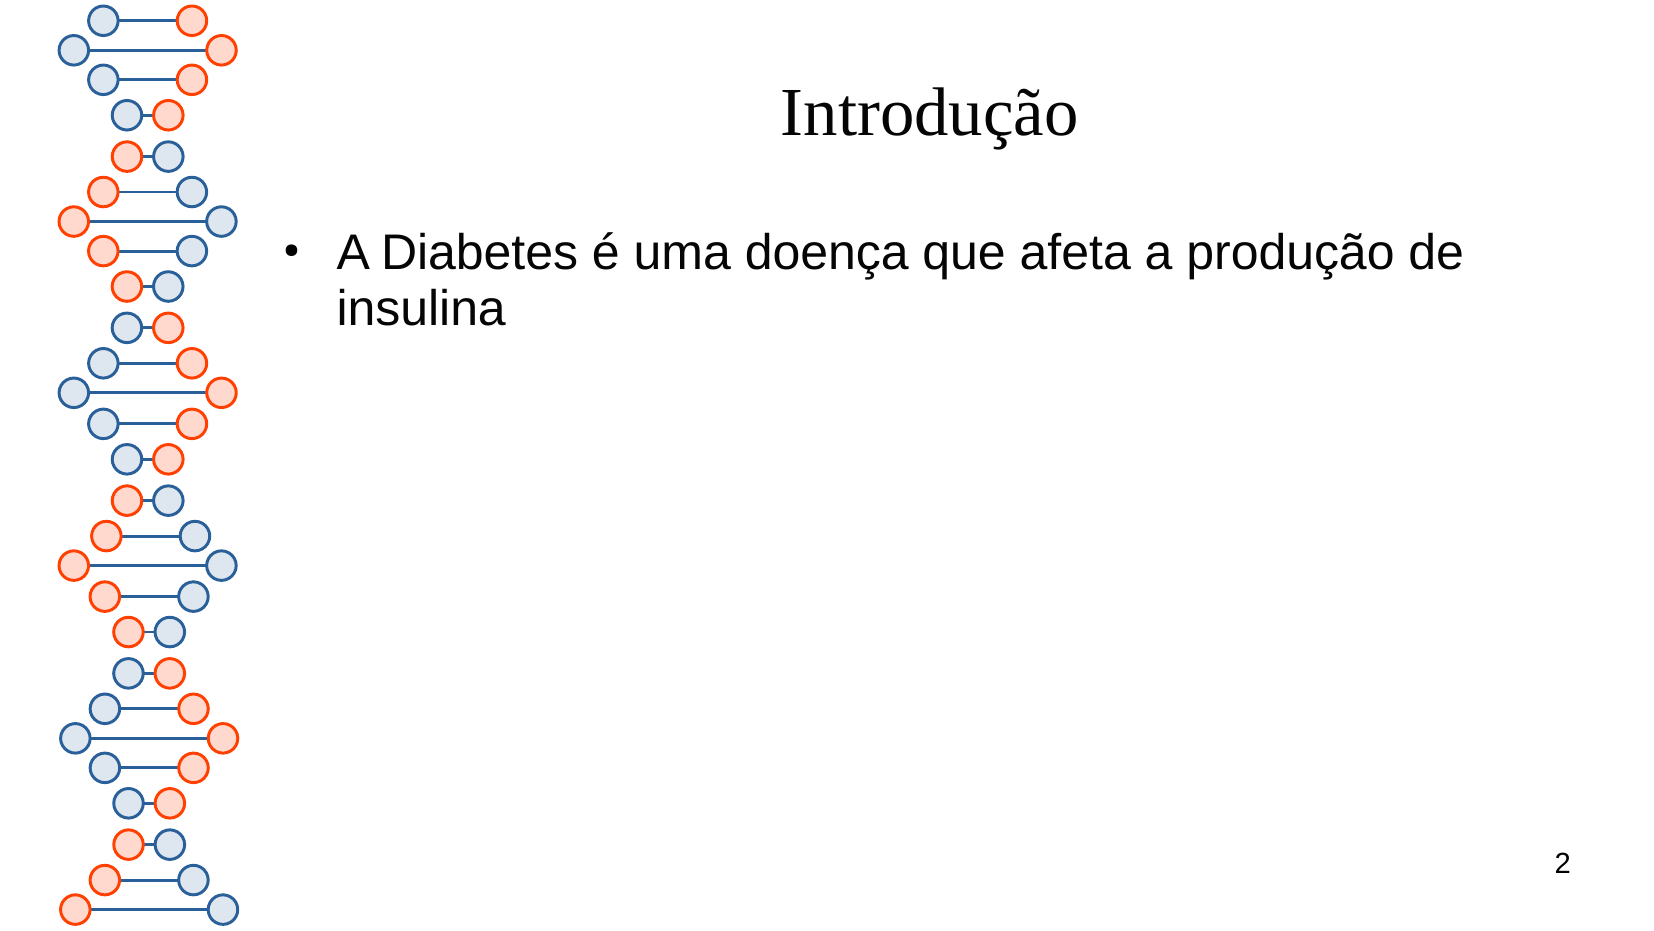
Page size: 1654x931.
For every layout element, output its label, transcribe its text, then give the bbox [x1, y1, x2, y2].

title Introdução [265, 35, 1595, 189]
list A Diabetes é uma doença que afeta a produção de insulina [265, 224, 1595, 764]
